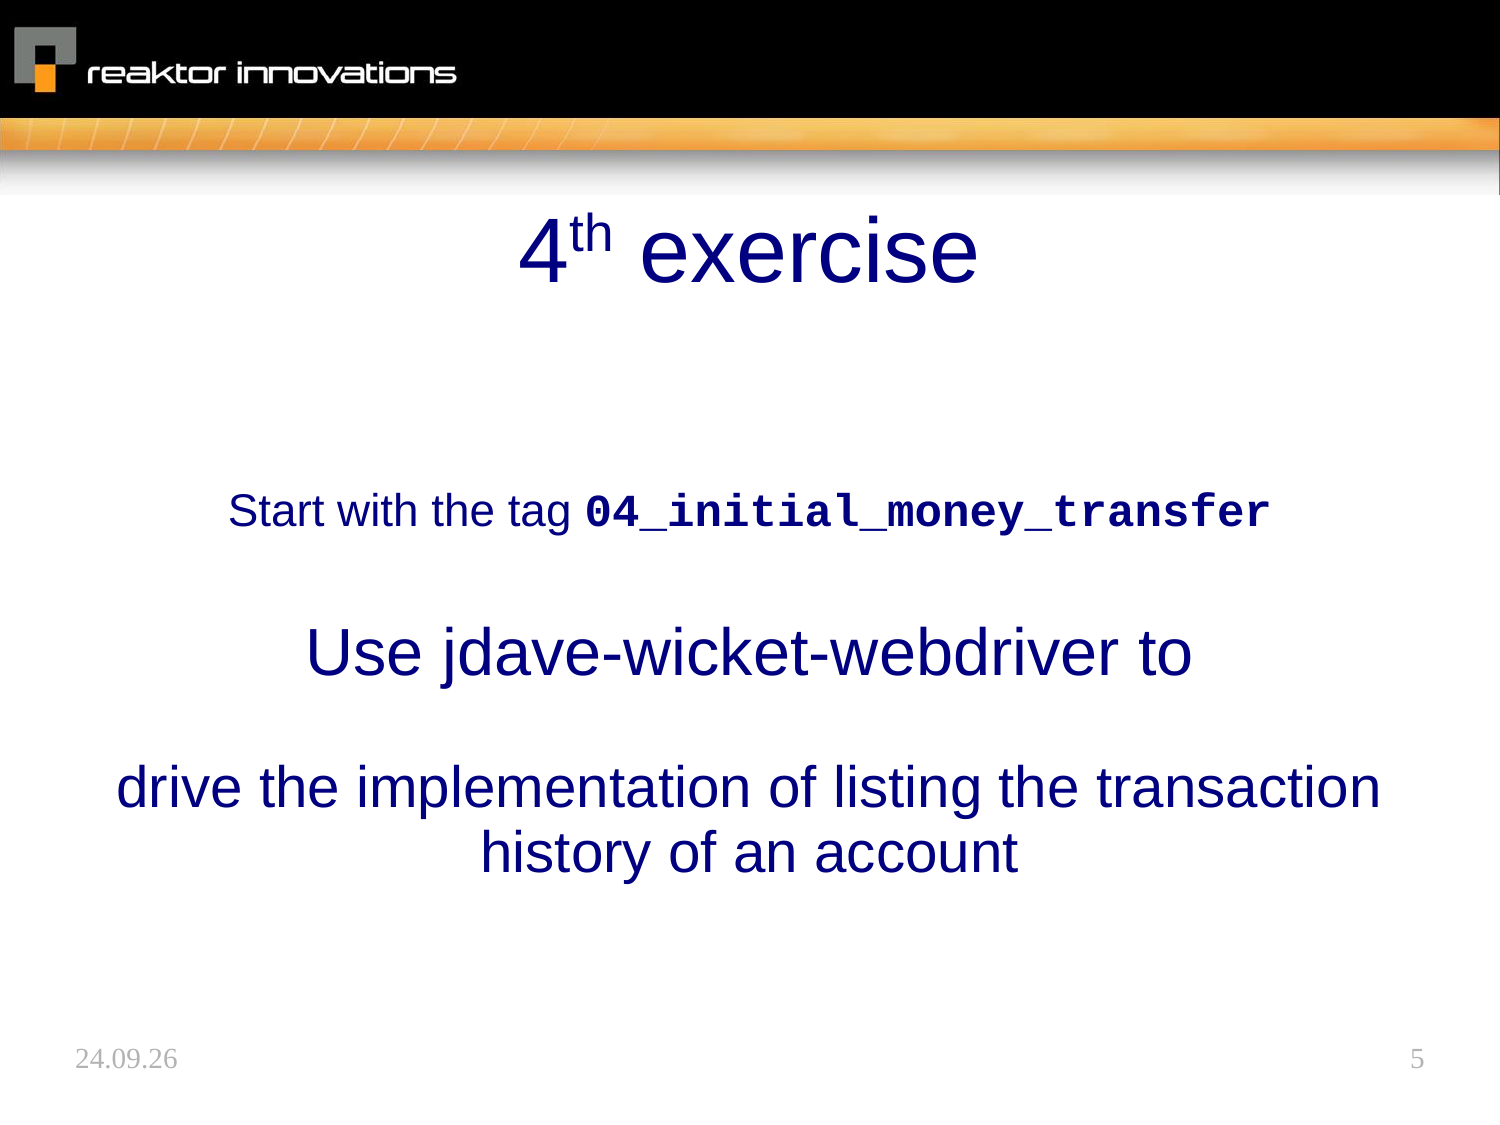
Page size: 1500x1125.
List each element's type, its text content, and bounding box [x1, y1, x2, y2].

subtitle Start with the tag 04_initial_money_transfer Use jdave-wicket-webdriver to drive the implementation of listing the transaction history of an account [75, 371, 1425, 999]
title 4th exercise [75, 164, 1425, 338]
picture [0, 0, 1500, 195]
